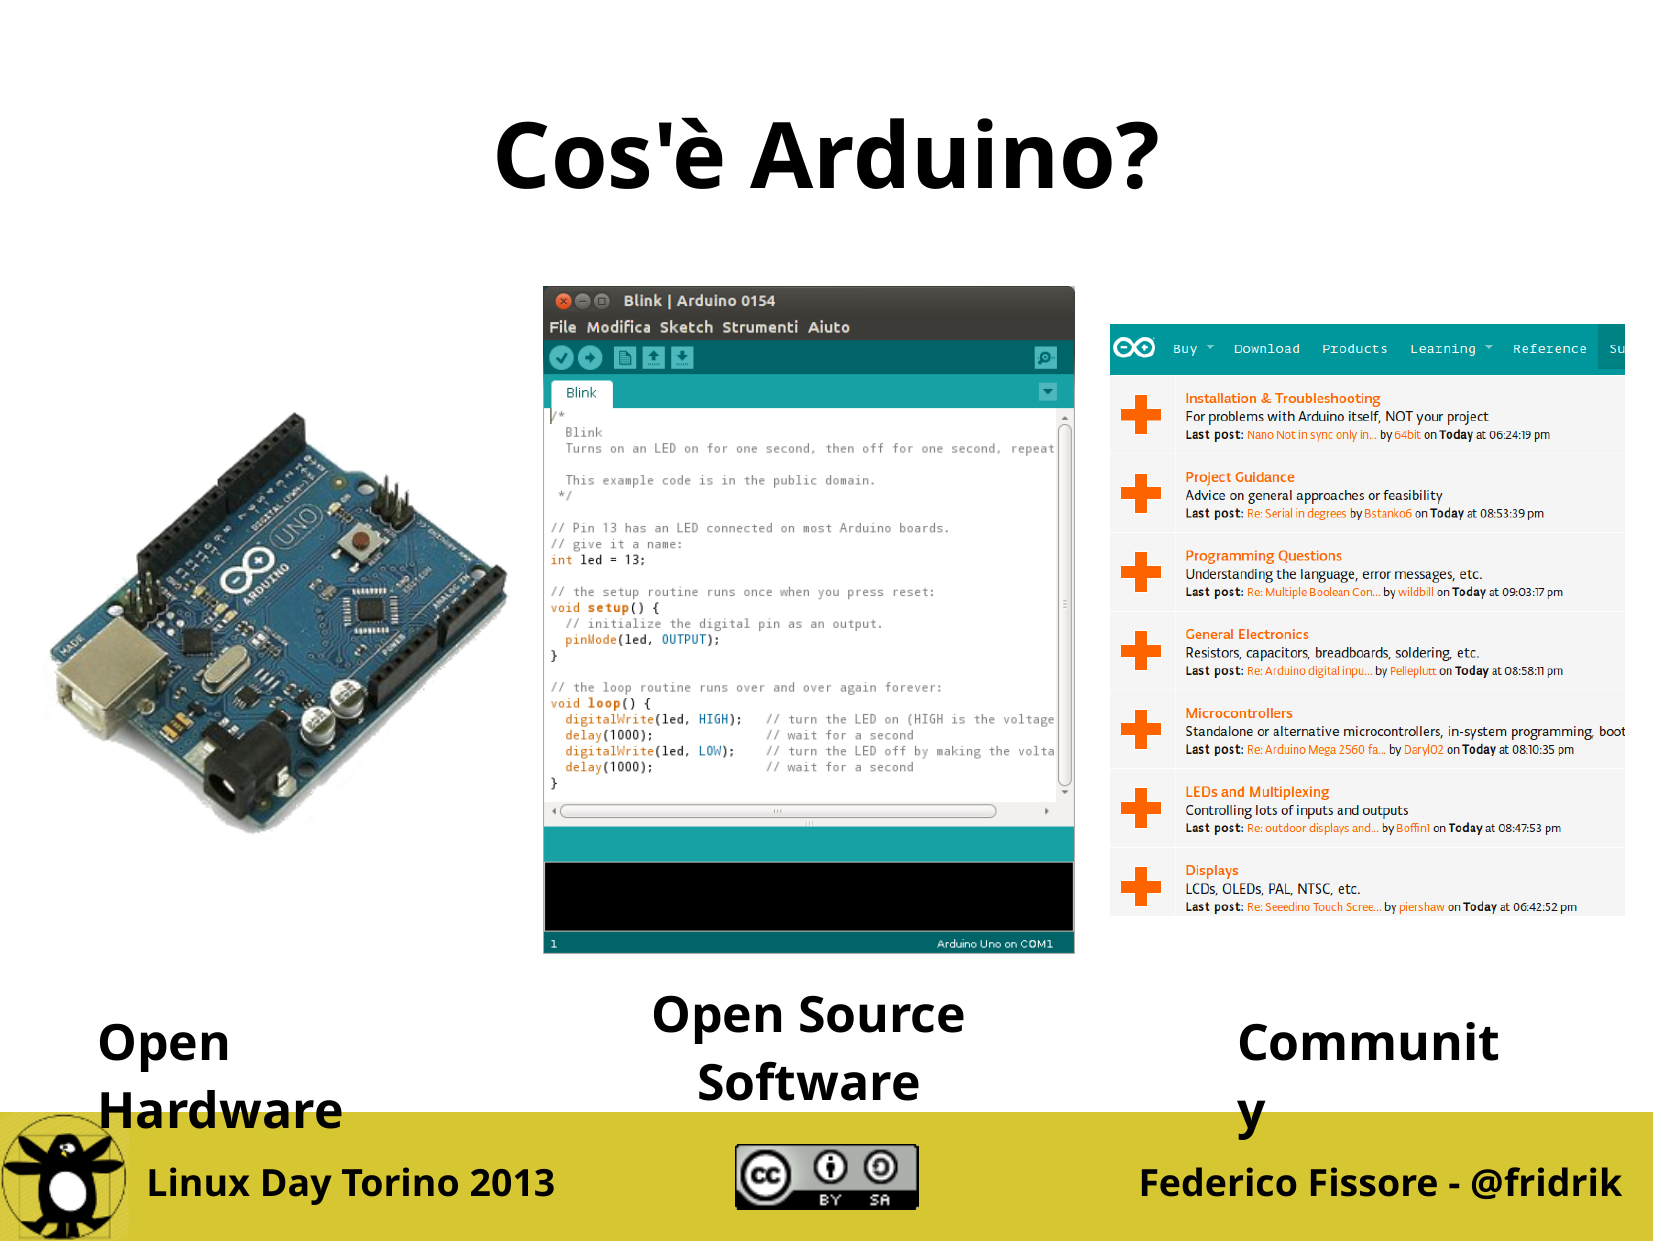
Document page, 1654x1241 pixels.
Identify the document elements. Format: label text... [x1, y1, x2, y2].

picture [272, 1115, 281, 1123]
picture [1110, 324, 1625, 916]
title Cos'è Arduino? [82, 49, 1571, 257]
text_box Open Source Software [608, 971, 1010, 1099]
text_box Federico Fissore - @fridrik [1123, 1148, 1627, 1206]
picture [197, 1112, 208, 1122]
text_box Linux Day Torino 2013 [131, 1148, 553, 1206]
picture [145, 1115, 154, 1123]
text_box Community [1222, 999, 1530, 1071]
picture [1249, 1112, 1254, 1120]
text_box Open Hardware [82, 999, 485, 1071]
picture [41, 399, 522, 841]
picture [543, 286, 1075, 954]
picture [0, 1112, 1653, 1241]
